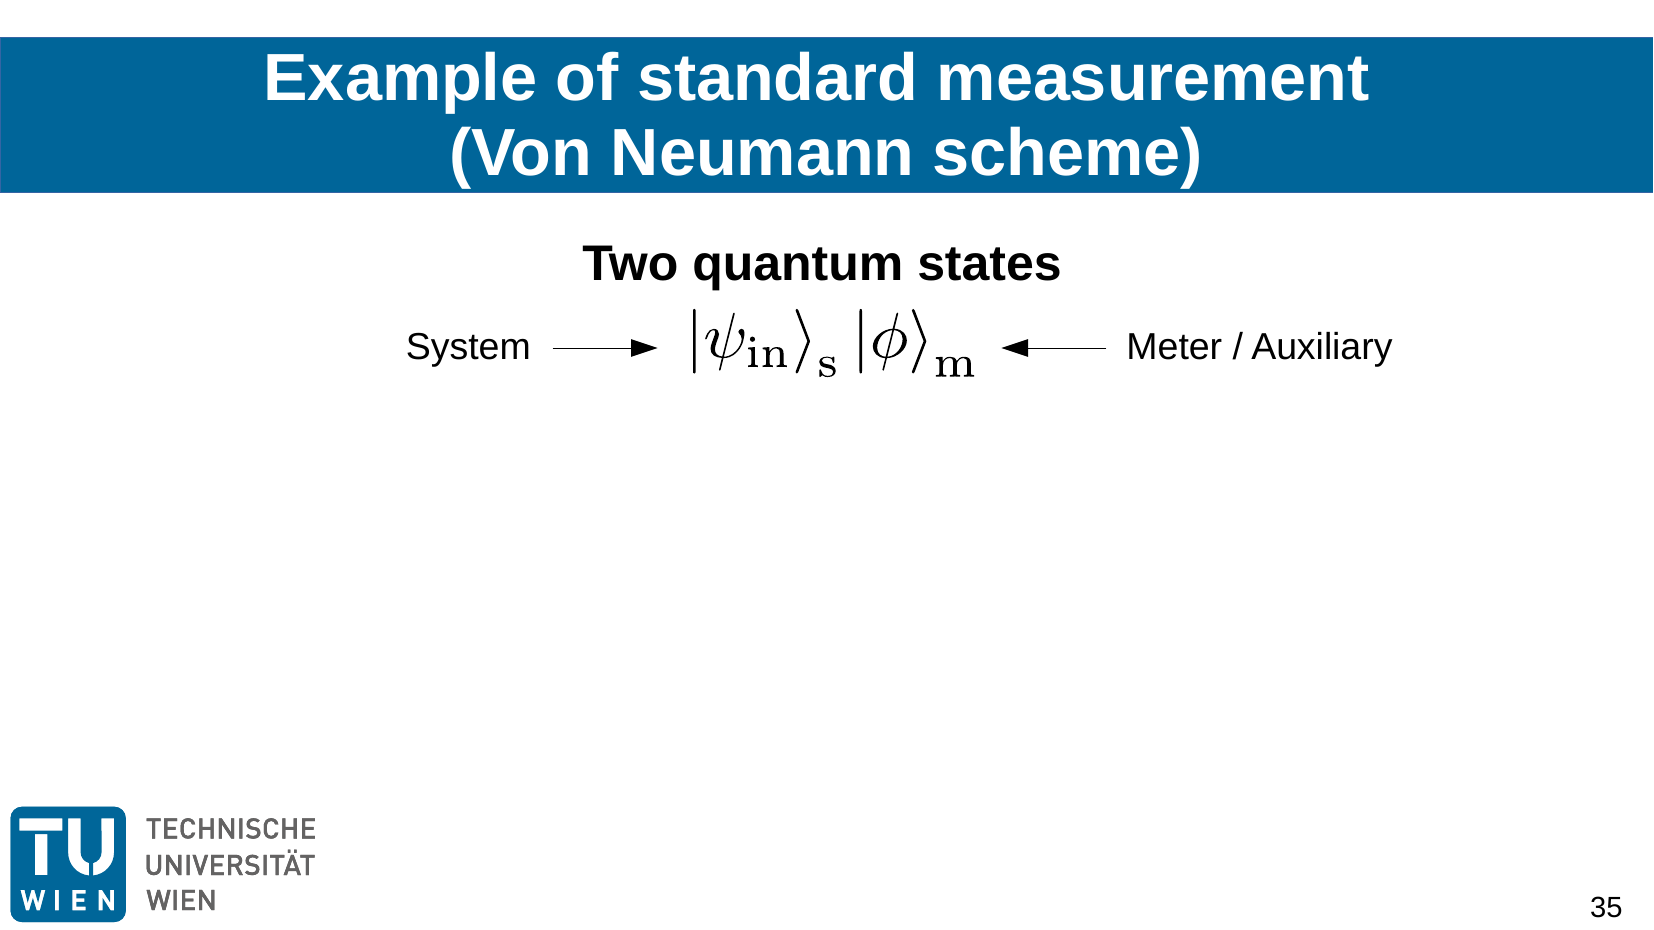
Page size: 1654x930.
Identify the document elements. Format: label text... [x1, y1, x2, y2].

list Two quantum states [582, 235, 1071, 310]
title Example of standard measurement (Von Neumann scheme) [0, 37, 1653, 193]
text_box Meter / Auxiliary [1111, 317, 1408, 375]
picture [671, 295, 987, 399]
text_box System [391, 317, 546, 375]
